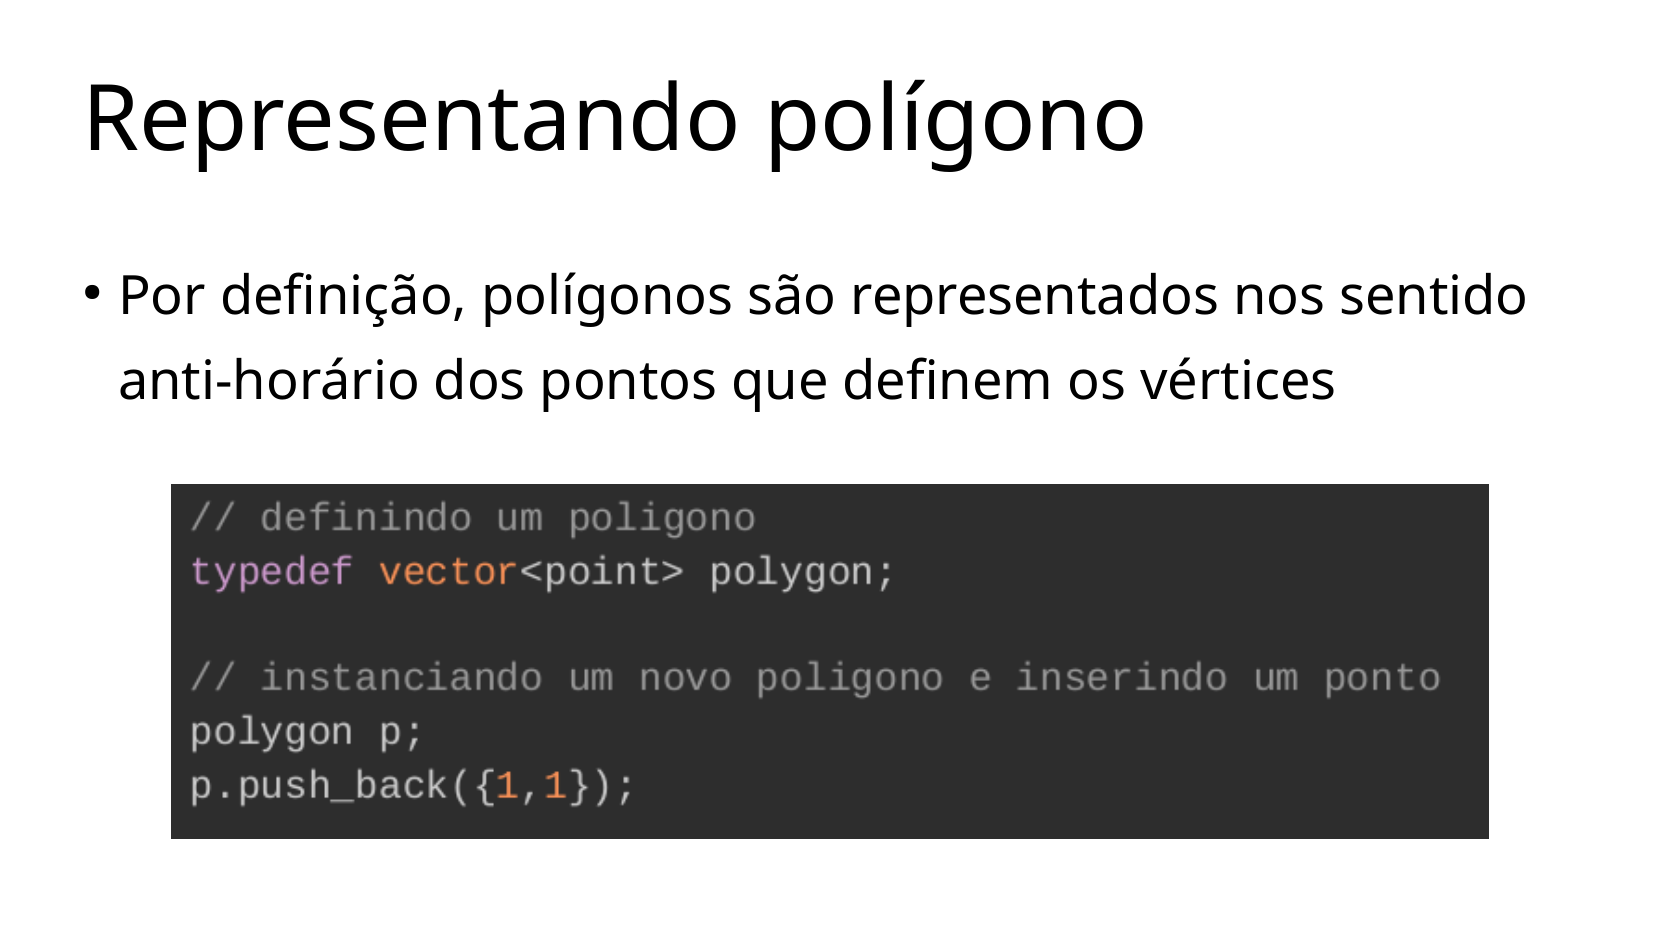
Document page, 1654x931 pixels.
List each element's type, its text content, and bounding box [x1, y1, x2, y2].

subtitle Por definição, polígonos são representados nos sentido anti-horário dos pontos que definem os vértices [82, 257, 1571, 404]
title Representando polígono [82, 37, 1571, 193]
picture [171, 484, 1489, 839]
